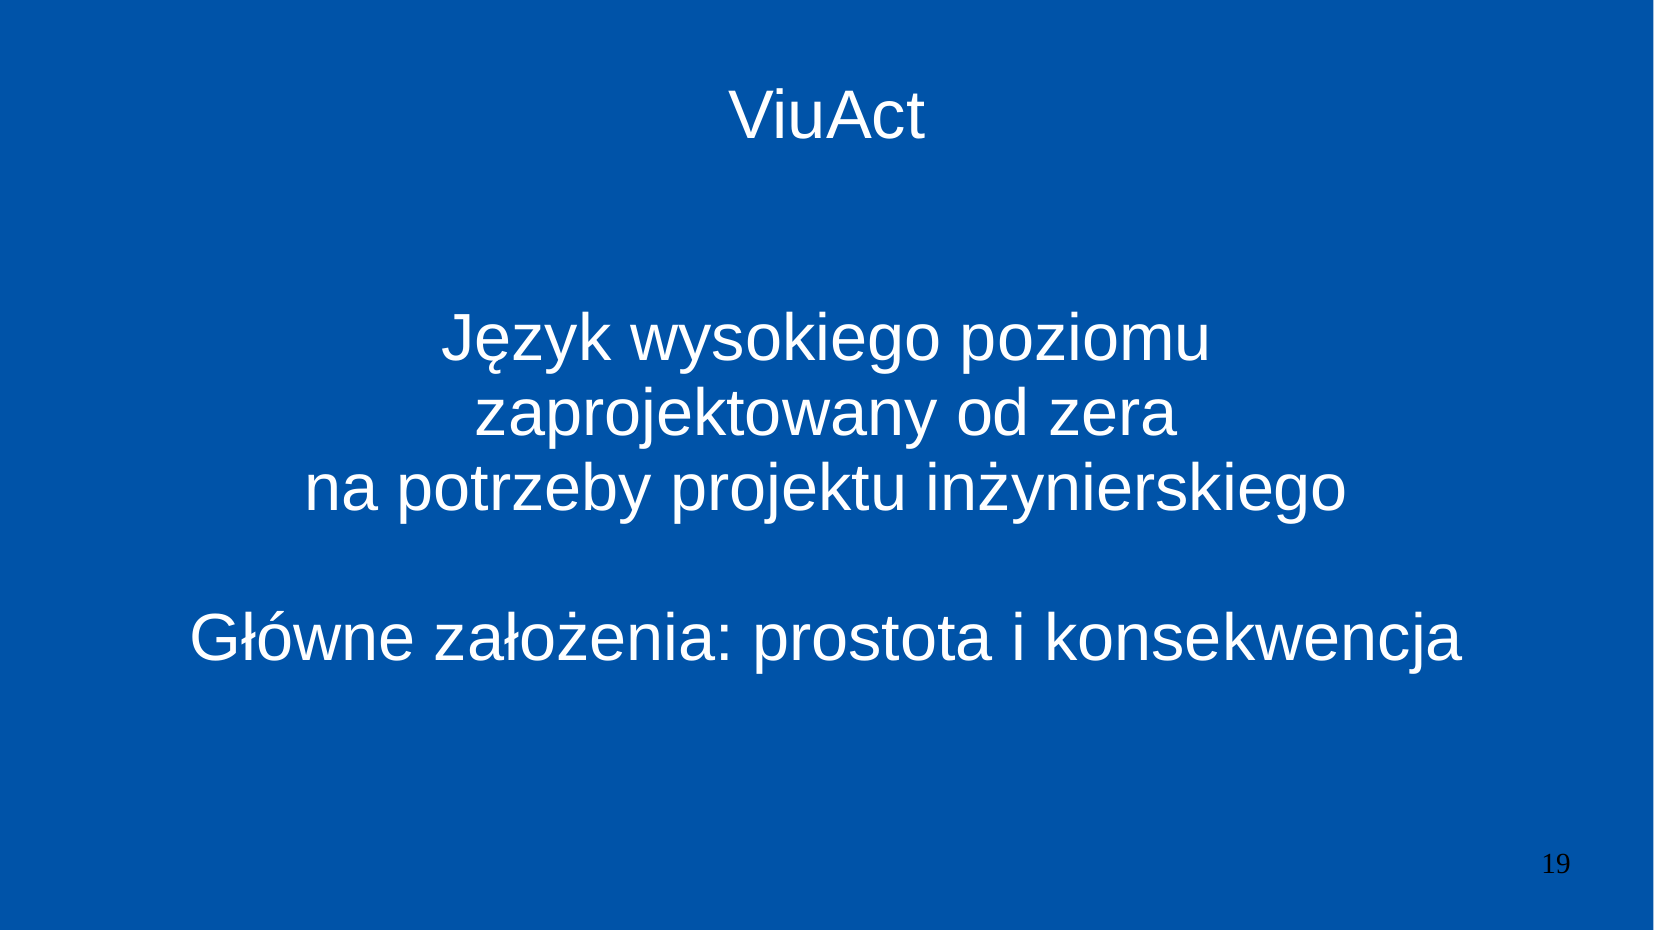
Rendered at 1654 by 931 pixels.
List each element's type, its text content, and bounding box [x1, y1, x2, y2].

title ViuAct [82, 37, 1571, 193]
subtitle Język wysokiego poziomu zaprojektowany od zera na potrzeby projektu inżynierskiego Główne założenia: prostota i konsekwencja [82, 217, 1571, 758]
